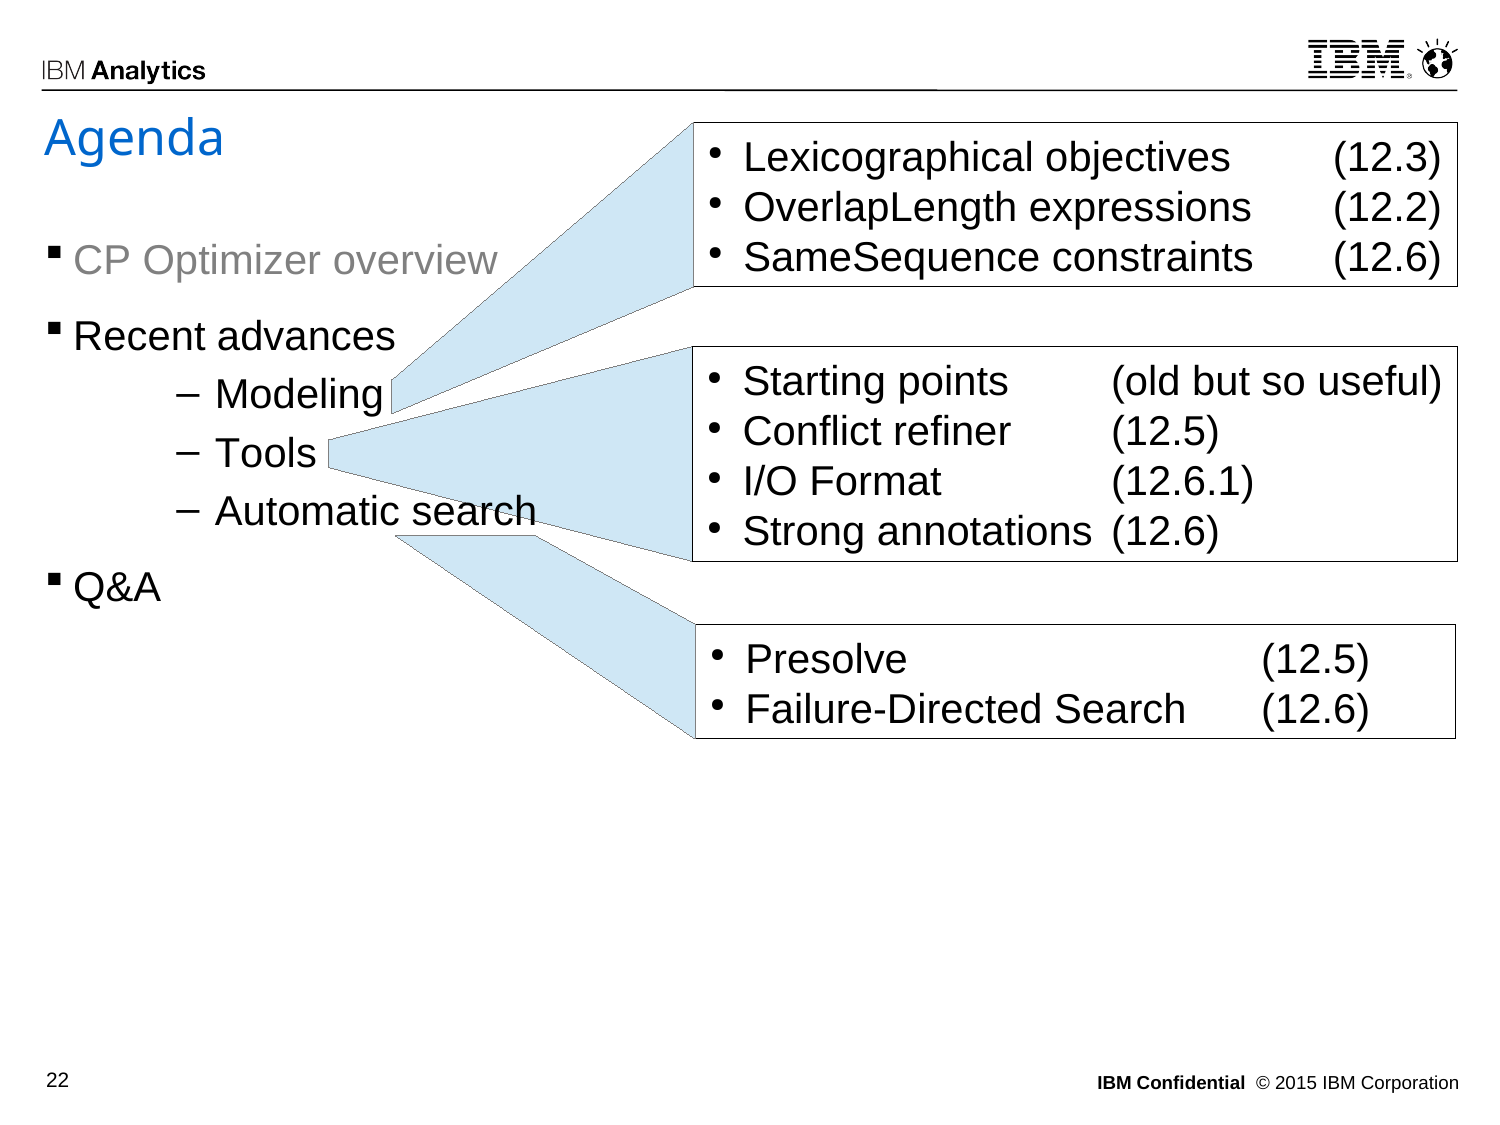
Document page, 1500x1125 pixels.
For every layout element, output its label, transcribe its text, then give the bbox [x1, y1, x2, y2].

picture [24, 42, 224, 99]
text_box Presolve (12.5) Failure-Directed Search (12.6) [696, 624, 1456, 739]
text_box Lexicographical objectives (12.3) OverlapLength expressions (12.2) SameSequence constraints (12.6) [694, 122, 1458, 287]
title Agenda [29, 97, 1500, 203]
text_box Starting points (old but so useful) Conflict refiner (12.5) I/O Format (12.6.1) Strong annotations (12.6) [692, 346, 1458, 562]
list CP Optimizer overview Recent advances Modeling Tools Automatic search Q&A [29, 224, 1426, 1066]
picture [1294, 24, 1469, 91]
text_box [395, 535, 696, 739]
text_box [391, 122, 694, 414]
